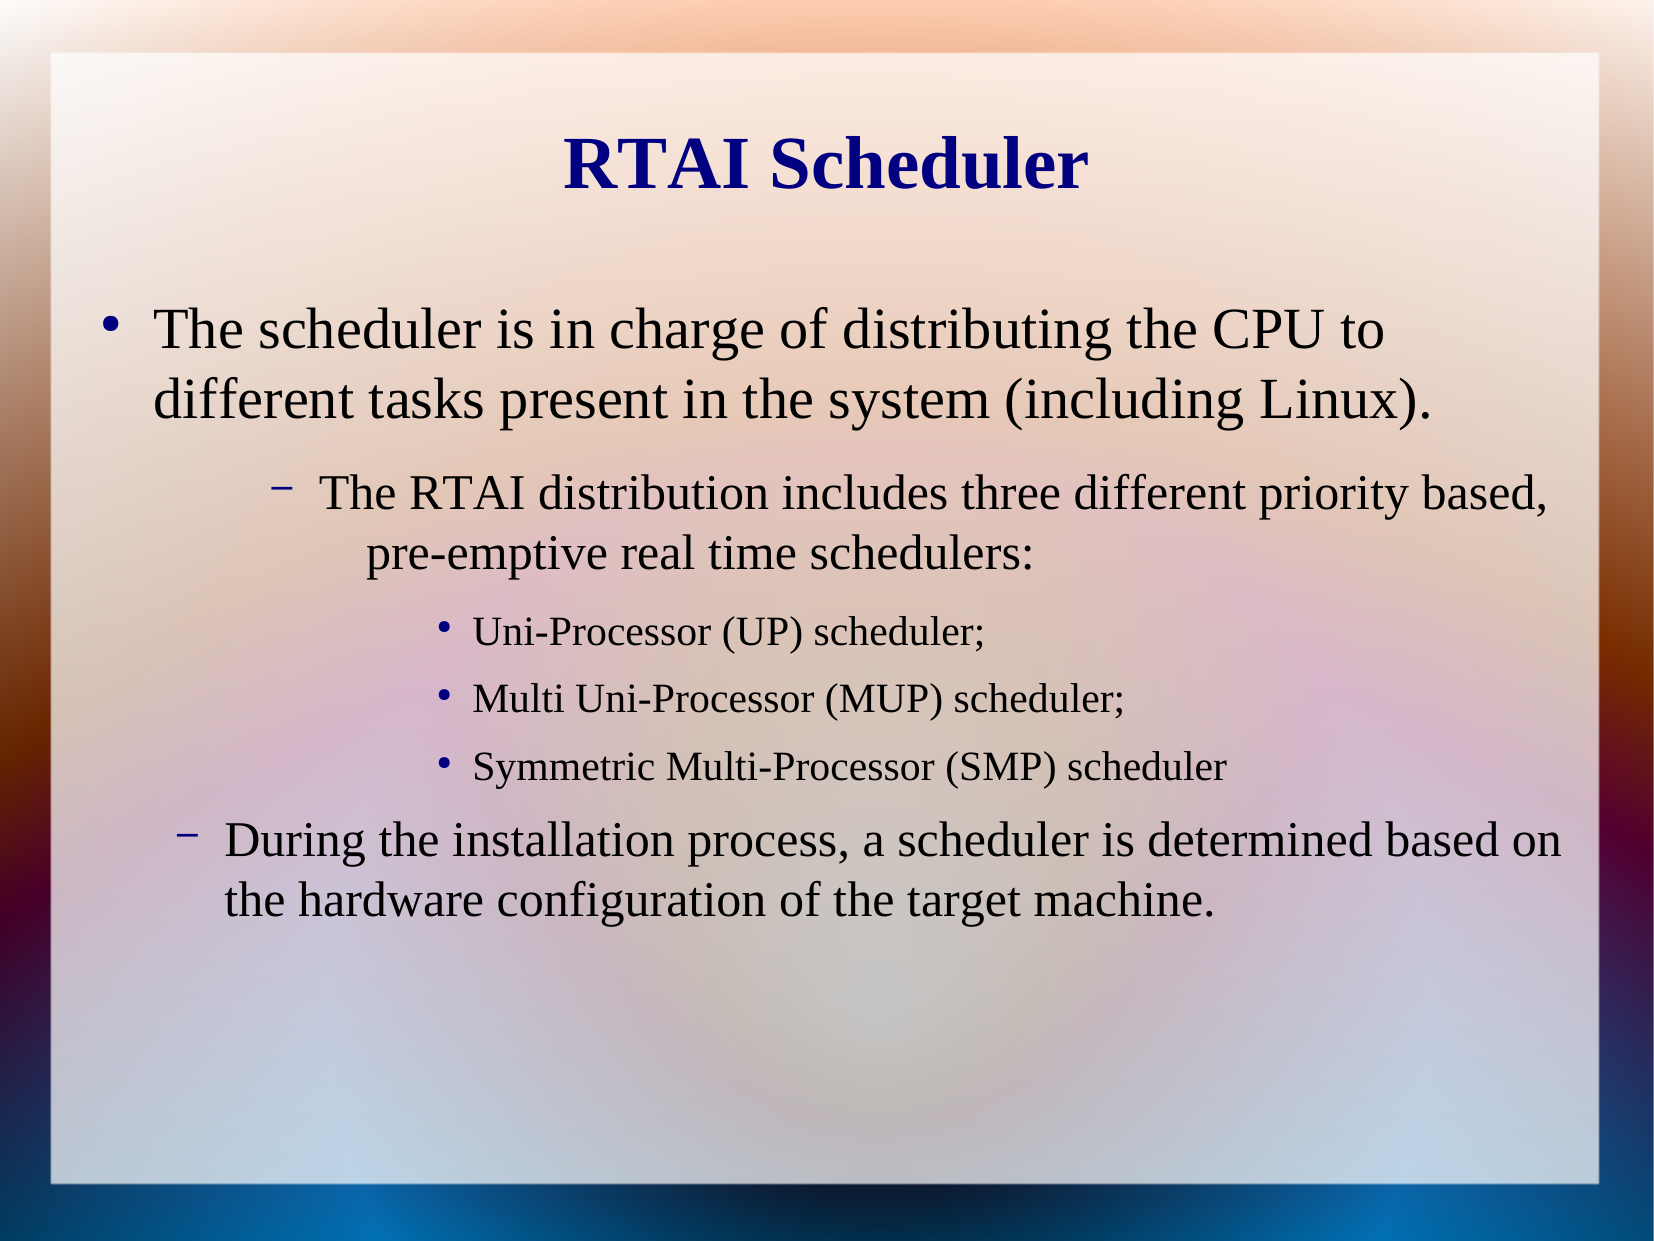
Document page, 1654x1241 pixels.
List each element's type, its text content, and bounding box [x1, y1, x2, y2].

list The scheduler is in charge of distributing the CPU to different tasks present in the system (including Linux). The RTAI distribution includes three different priority based, pre-emptive real time schedulers: Uni-Processor (UP) scheduler; Multi Uni-Processor (MUP) scheduler; Symmetric Multi-Processor (SMP) scheduler During the installation process, a scheduler is determined based on the hardware configuration of the target machine. [82, 290, 1571, 1010]
picture [0, 0, 1654, 1241]
title RTAI Scheduler [82, 55, 1571, 263]
